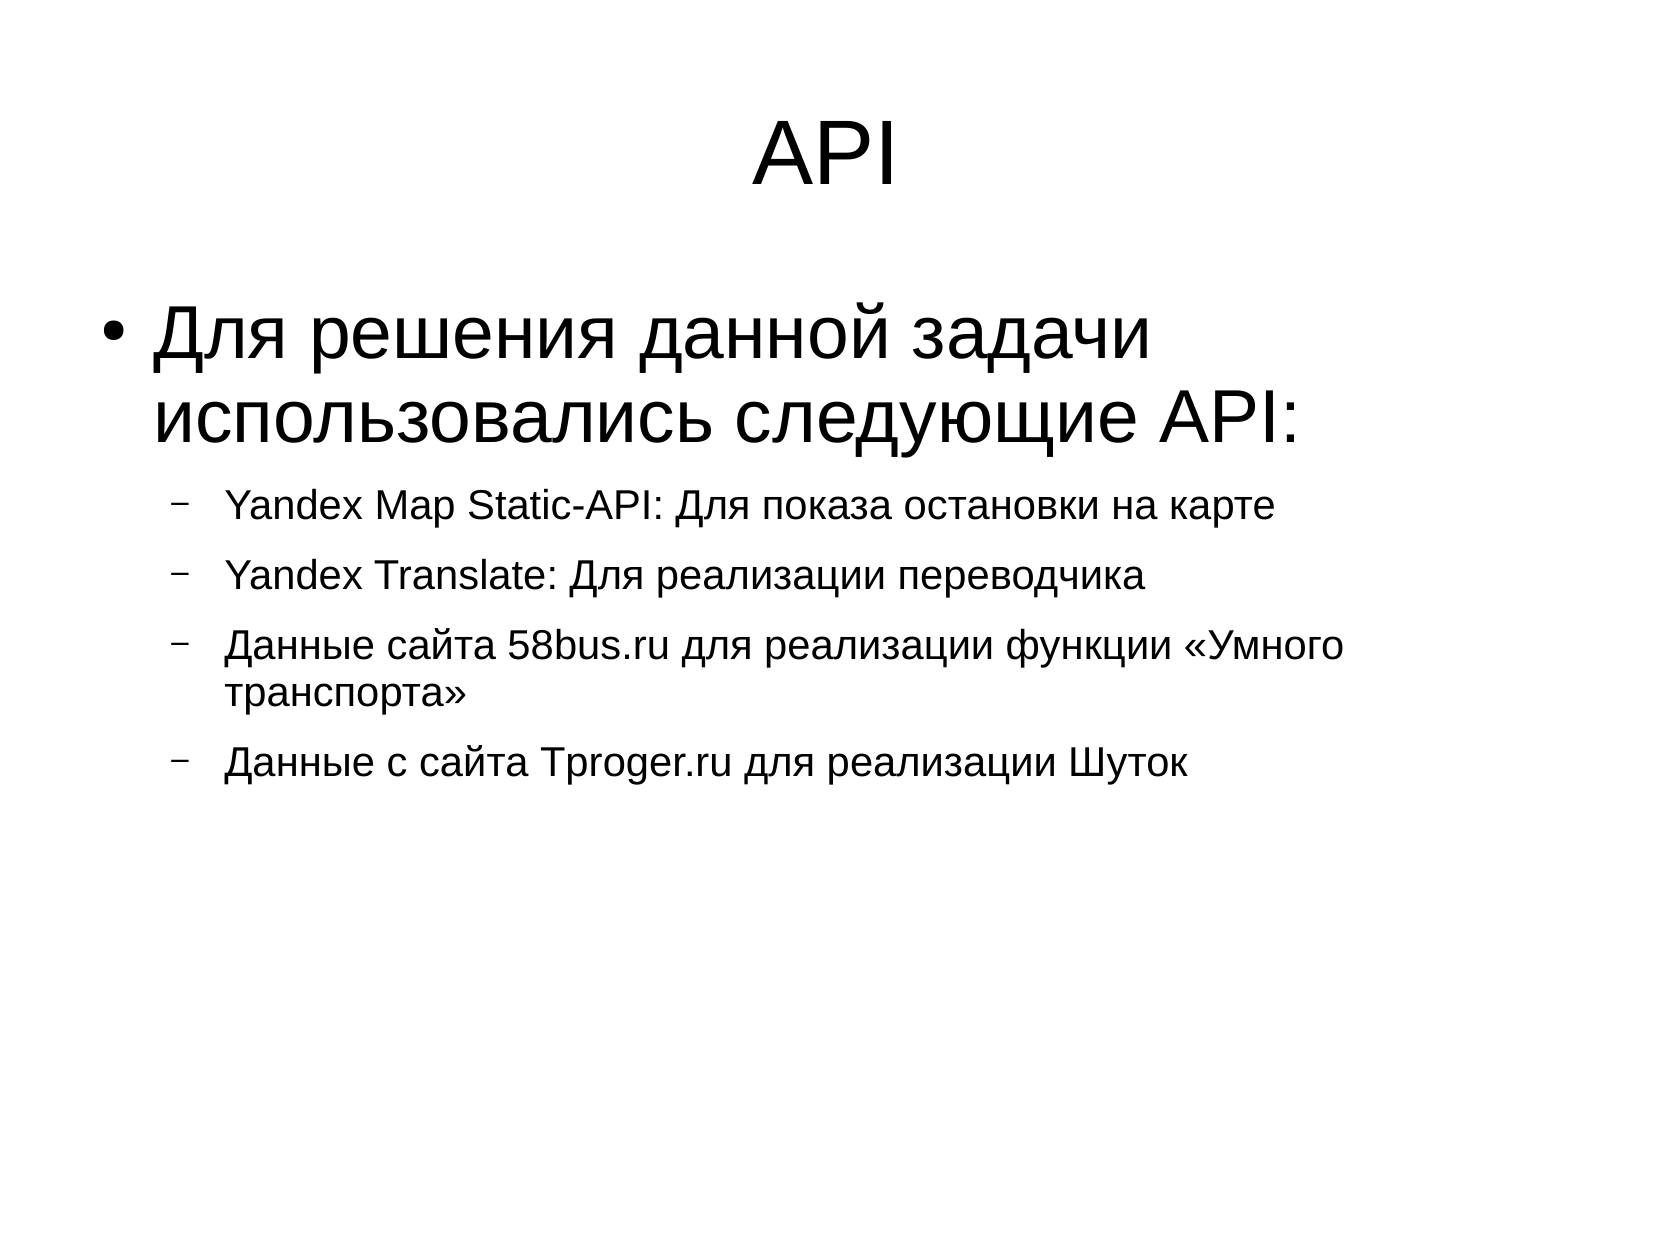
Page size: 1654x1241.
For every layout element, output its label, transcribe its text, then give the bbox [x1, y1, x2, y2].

list Для решения данной задачи использовались следующие API: Yandex Map Static-API: Для показа остановки на карте Yandex Translate: Для реализации переводчика Данные сайта 58bus.ru для реализации функции «Умного транспорта» Данные с сайта Tproger.ru для реализации Шуток [82, 290, 1571, 1010]
title API [82, 49, 1571, 257]
